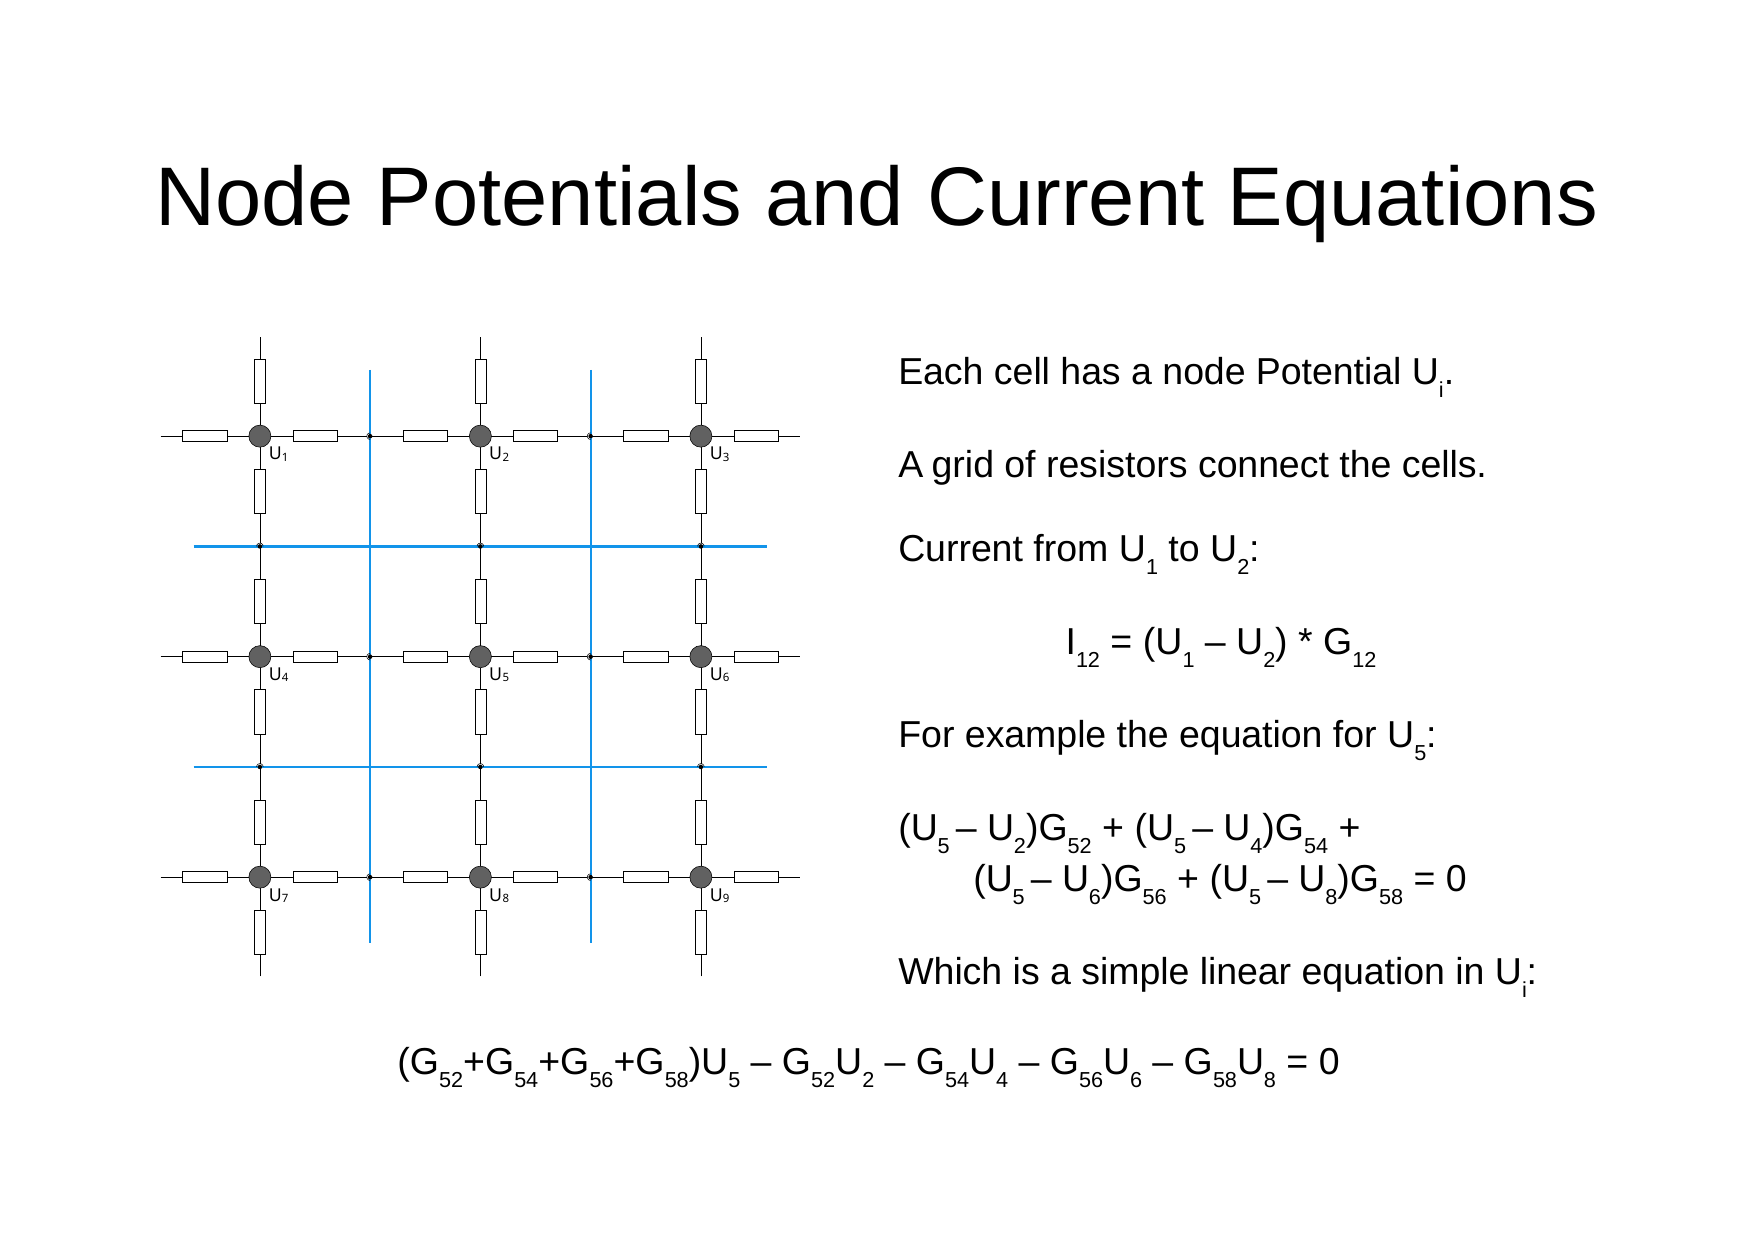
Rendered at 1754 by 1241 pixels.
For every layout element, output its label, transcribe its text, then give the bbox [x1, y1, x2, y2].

text_box (G52+G54+G56+G58)U5 – G52U2 – G54U4 – G56U6 – G58U8 = 0 [163, 1033, 1574, 1100]
title Node Potentials and Current Equations [140, 103, 1614, 291]
picture [148, 324, 813, 989]
text_box Each cell has a node Potential Ui. A grid of resistors connect the cells. Current from U1 to U2: I12 = (U1 – U2) * G12 For example the equation for U5: (U5 – U2)G52 + (U5 – U4)G54 + (U5 – U6)G56 + (U5 – U8)G58 = 0 Which is a simple linear equation in Ui: [883, 343, 1559, 1010]
